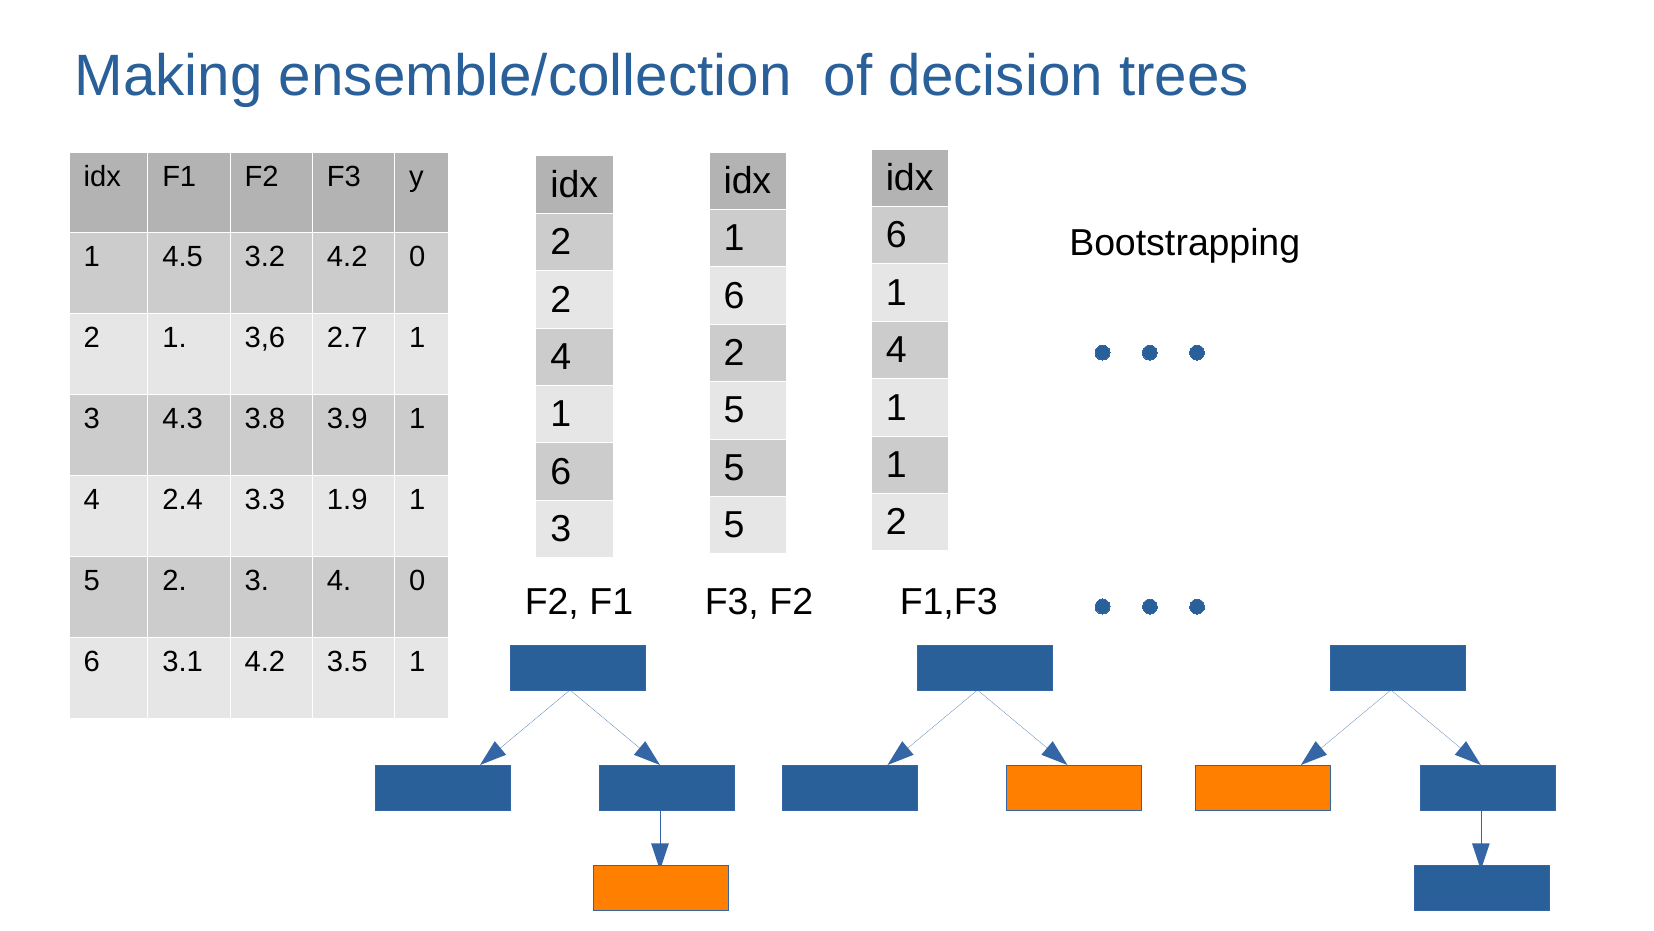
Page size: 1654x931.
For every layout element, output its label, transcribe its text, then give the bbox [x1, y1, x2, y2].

table_cell 1.9 [313, 476, 394, 556]
table_cell 3 [70, 395, 147, 475]
table_cell 4 [872, 322, 948, 378]
table_cell 2 [872, 494, 948, 550]
table_cell 4 [70, 476, 147, 556]
table_cell 5 [70, 557, 147, 637]
text_box [1420, 765, 1556, 811]
text_box [782, 765, 918, 811]
table_cell 3 [536, 501, 613, 557]
table_header F1 [148, 153, 230, 232]
table_cell 3.5 [313, 638, 394, 718]
table_cell 1 [872, 379, 948, 436]
text_box F1,F3 [885, 573, 1051, 631]
table_cell 1 [872, 264, 948, 321]
table_cell 1 [395, 638, 448, 718]
table_cell 5 [710, 382, 786, 439]
table_header idx [536, 156, 613, 213]
text_box Bootstrapping [1054, 214, 1415, 272]
table_cell 3.1 [148, 638, 230, 718]
table_cell 6 [70, 638, 147, 718]
table_cell 5 [710, 440, 786, 496]
table_cell 6 [536, 443, 613, 500]
table_cell 4.2 [313, 233, 394, 313]
table_cell 4.2 [231, 638, 312, 718]
text_box [593, 865, 729, 911]
table_cell 4.5 [148, 233, 230, 313]
text_box [375, 765, 511, 811]
text_box [1189, 599, 1205, 615]
table_cell 2.4 [148, 476, 230, 556]
text_box [510, 645, 646, 691]
table_cell 2 [70, 314, 147, 394]
text_box [1142, 345, 1158, 361]
table_cell 1 [395, 395, 448, 475]
table_cell 0 [395, 557, 448, 637]
table_cell 2 [710, 325, 786, 381]
text_box [1006, 765, 1142, 811]
table_cell 3,6 [231, 314, 312, 394]
table_cell 4.3 [148, 395, 230, 475]
table_cell 4 [536, 329, 613, 385]
table_cell 4. [313, 557, 394, 637]
table_cell 3.3 [231, 476, 312, 556]
table_cell 3.9 [313, 395, 394, 475]
table_header F2 [231, 153, 312, 232]
table_header idx [70, 153, 147, 232]
table_cell 1 [536, 386, 613, 442]
table_cell 5 [710, 497, 786, 553]
text_box [599, 765, 735, 811]
text_box F3, F2 [690, 573, 856, 631]
table_cell 3. [231, 557, 312, 637]
text_box [1095, 598, 1111, 615]
table_cell 2 [536, 271, 613, 328]
text_box [917, 645, 1053, 691]
text_box Making ensemble/collection of decision trees [60, 35, 1426, 181]
table_cell 3.8 [231, 395, 312, 475]
table_cell 1. [148, 314, 230, 394]
table_cell 1 [395, 476, 448, 556]
table_cell 1 [872, 437, 948, 493]
text_box [1414, 865, 1550, 911]
table_cell 1 [710, 210, 786, 266]
table_header y [395, 153, 448, 232]
table_cell 2.7 [313, 314, 394, 394]
table_cell 2. [148, 557, 230, 637]
text_box [1095, 345, 1111, 361]
table_cell 6 [872, 207, 948, 263]
text_box [1330, 645, 1466, 691]
text_box [1142, 599, 1158, 615]
table_header idx [710, 153, 786, 209]
text_box [1195, 765, 1331, 811]
table_cell 1 [70, 233, 147, 313]
table_cell 3.2 [231, 233, 312, 313]
table_header idx [872, 150, 948, 206]
text_box [1189, 345, 1205, 361]
table_cell 6 [710, 267, 786, 324]
table_cell 2 [536, 214, 613, 270]
table_header F3 [313, 153, 394, 232]
table_cell 0 [395, 233, 448, 313]
text_box F2, F1 [510, 573, 676, 631]
table_cell 1 [395, 314, 448, 394]
